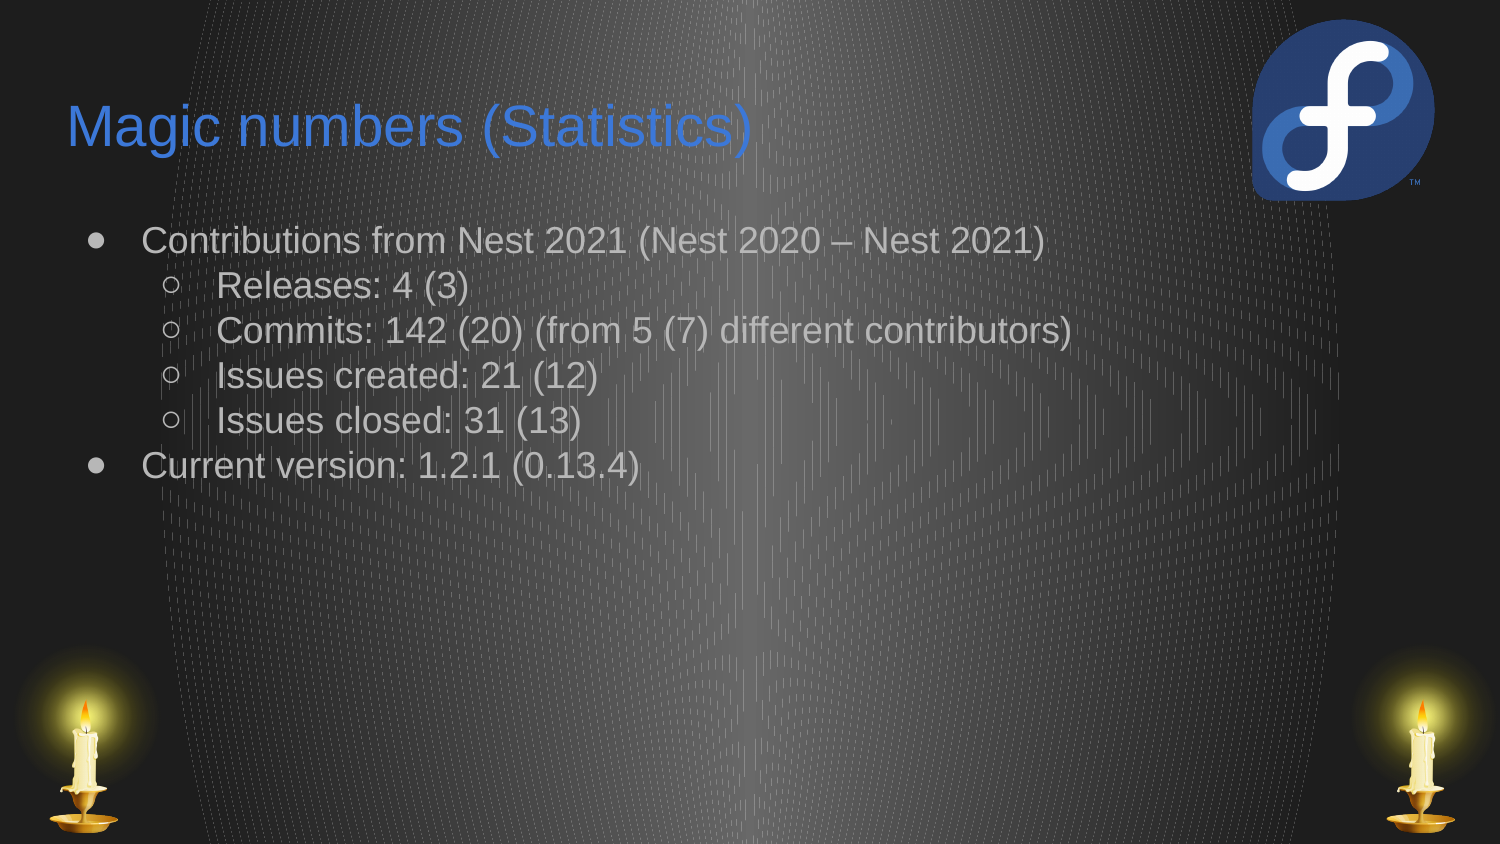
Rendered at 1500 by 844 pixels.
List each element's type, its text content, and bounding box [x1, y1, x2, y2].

picture [1347, 640, 1500, 835]
title Magic numbers (Statistics) [51, 72, 1252, 167]
text_box Contributions from Nest 2021 (Nest 2020 – Nest 2021) Releases: 4 (3) Commits: 142 (20) (from 5 (7) different contributors) Issues created: 21 (12) Issues closed: 31 (13) Current version: 1.2.1 (0.13.4) [51, 200, 1434, 796]
picture [10, 640, 163, 835]
picture [1252, 19, 1435, 201]
